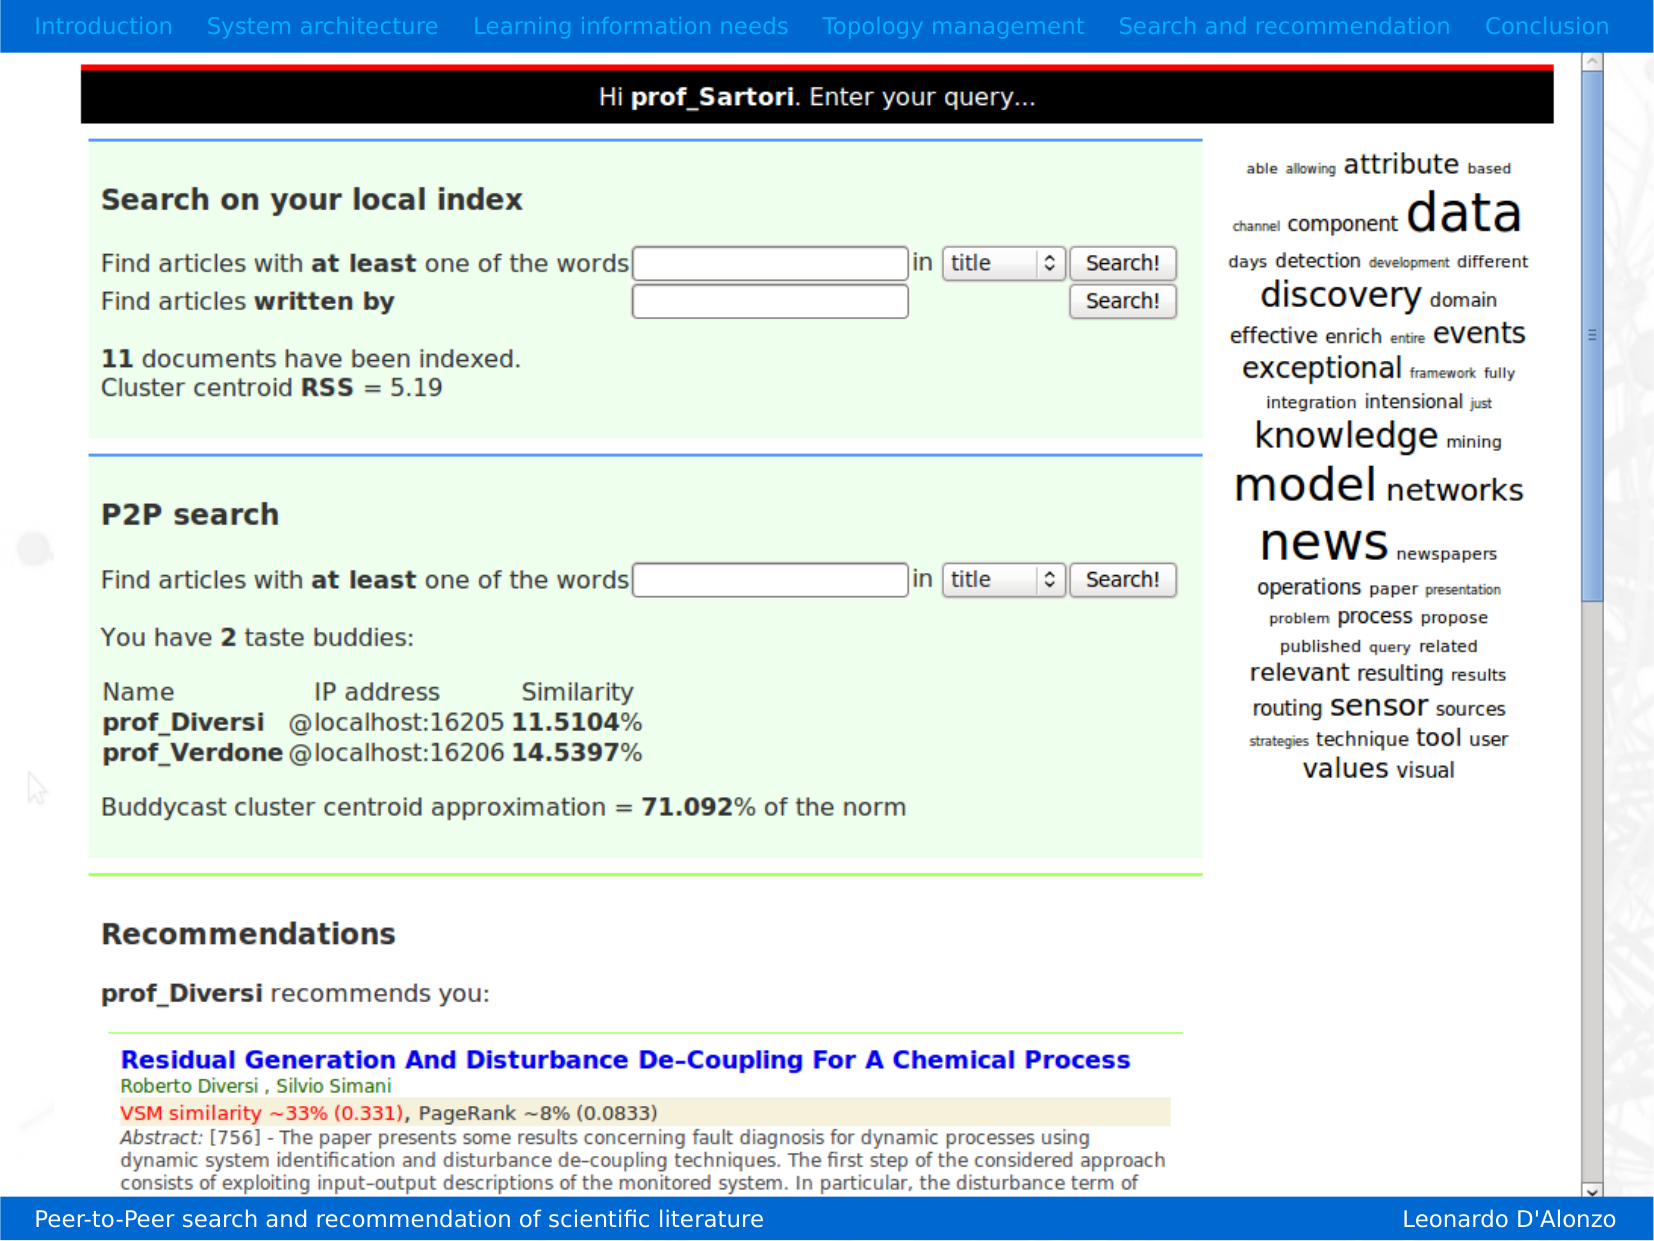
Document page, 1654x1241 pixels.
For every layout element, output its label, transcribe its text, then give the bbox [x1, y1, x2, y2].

text_box Search and recommendation [1103, 6, 1467, 48]
text_box Conclusion [1470, 6, 1626, 48]
text_box System architecture [192, 6, 455, 48]
text_box Topology management [807, 6, 1100, 48]
text_box Introduction [19, 6, 189, 48]
text_box [0, 0, 1654, 53]
text_box Learning information needs [458, 6, 804, 48]
text_box Peer-to-Peer search and recommendation of scientific literature [19, 1198, 898, 1241]
text_box Leonardo D'Alonzo [1387, 1198, 1647, 1241]
text_box [0, 1196, 1654, 1241]
picture [0, 53, 1654, 1196]
